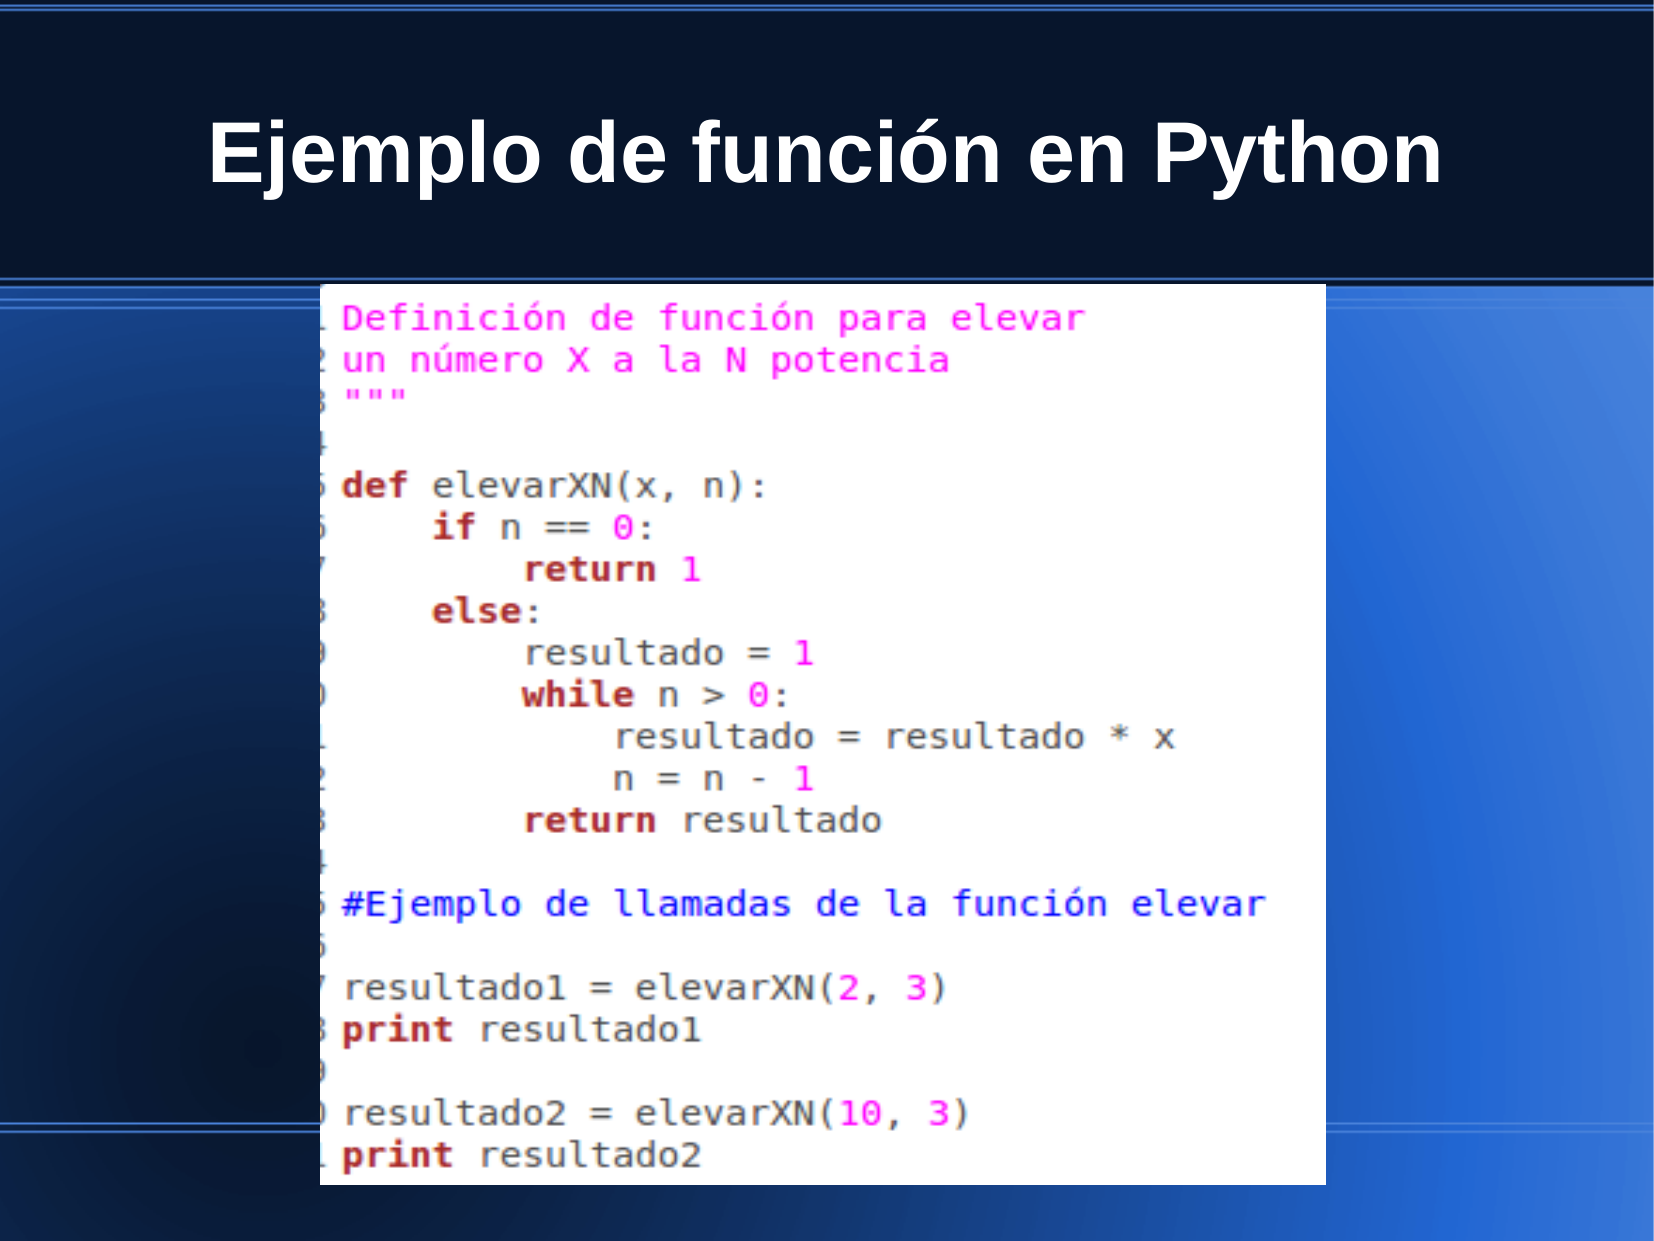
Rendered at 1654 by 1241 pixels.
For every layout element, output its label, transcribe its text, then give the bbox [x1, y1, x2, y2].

picture [0, 0, 1654, 1241]
title Ejemplo de función en Python [82, 49, 1571, 257]
